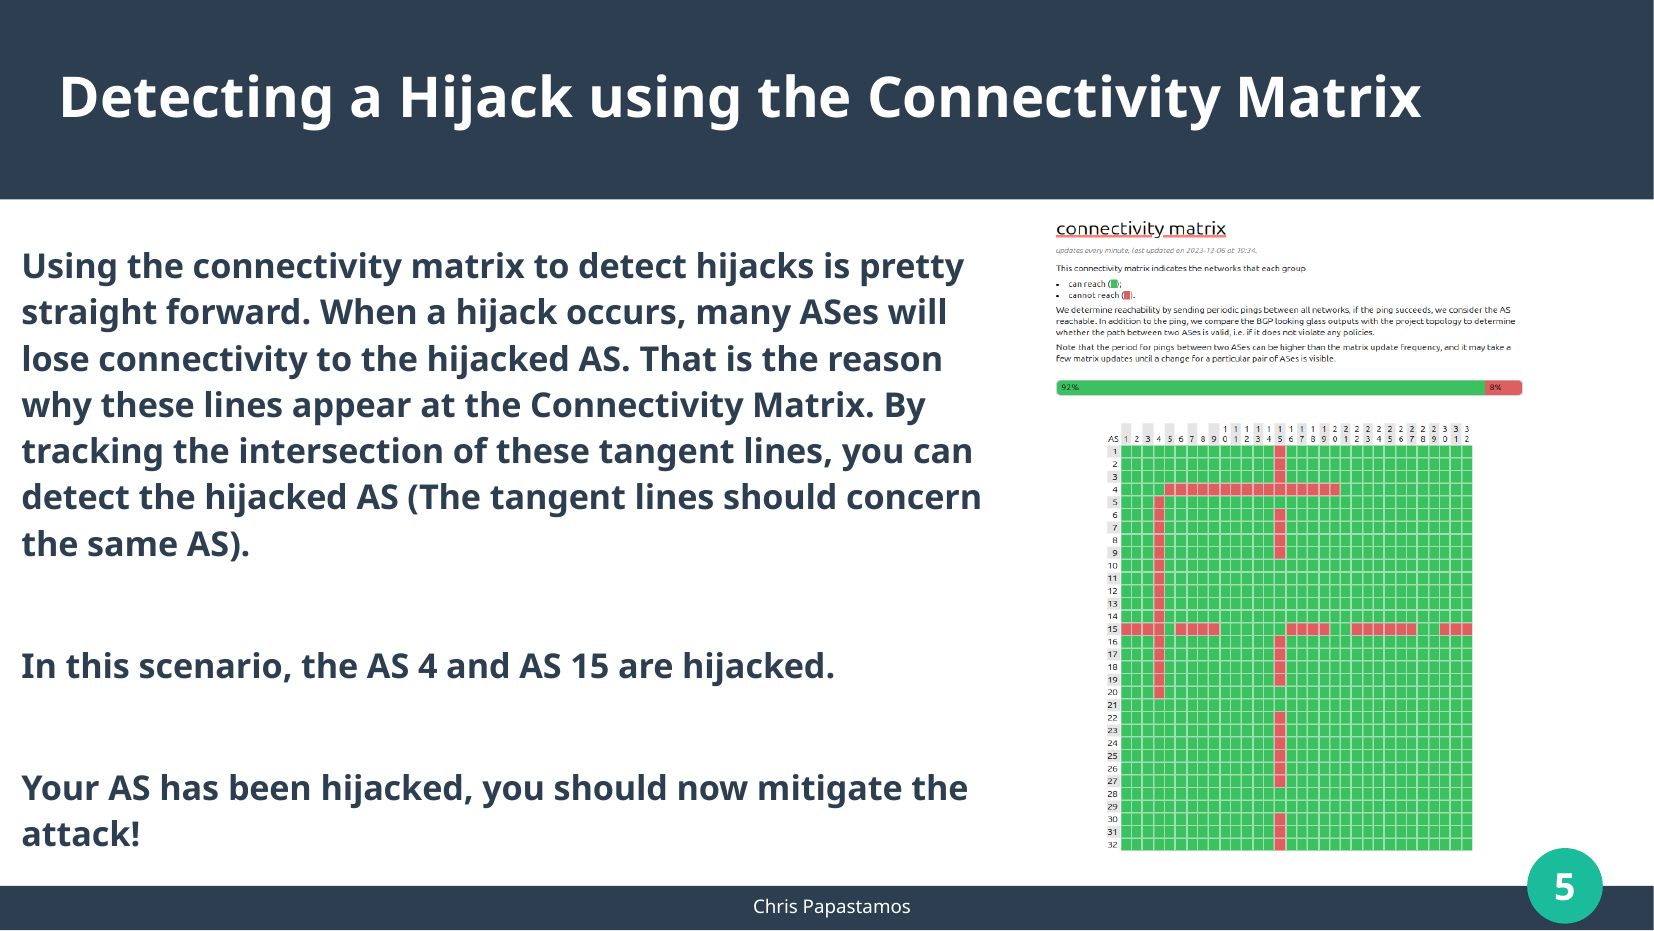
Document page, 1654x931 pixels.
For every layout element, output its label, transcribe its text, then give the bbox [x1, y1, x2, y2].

text_box Chris Papastamos [638, 888, 1026, 926]
title Detecting a Hijack using the Connectivity Matrix [59, 37, 1595, 156]
list Using the connectivity matrix to detect hijacks is pretty straight forward. When a hijack occurs, many ASes will lose connectivity to the hijacked AS. That is the reason why these lines appear at the Connectivity Matrix. By tracking the intersection of these tangent lines, you can detect the hijacked AS (The tangent lines should concern the same AS). In this scenario, the AS 4 and AS 15 are hijacked. Your AS has been hijacked, you should now mitigate the attack! [21, 242, 1013, 863]
picture [1046, 218, 1534, 864]
